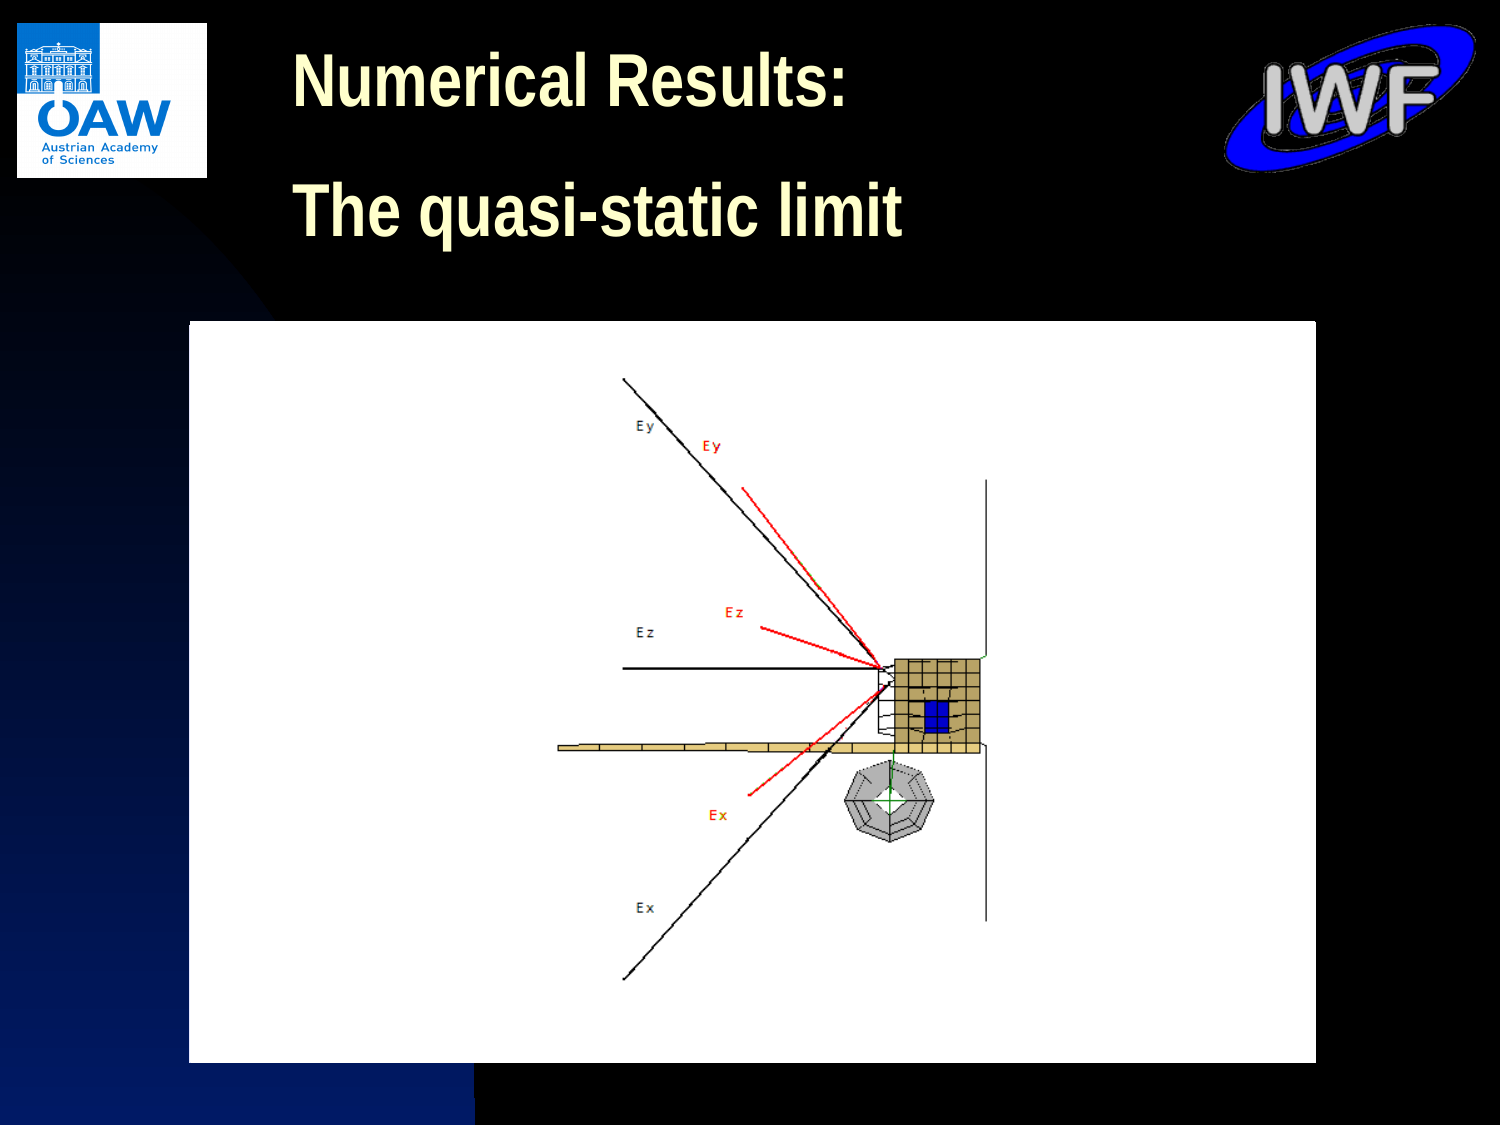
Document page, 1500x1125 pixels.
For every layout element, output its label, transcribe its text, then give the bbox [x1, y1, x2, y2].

picture [1224, 24, 1476, 173]
picture [17, 23, 207, 178]
title Numerical Results: The quasi-static limit [277, 8, 1465, 238]
picture [188, 321, 1316, 1063]
